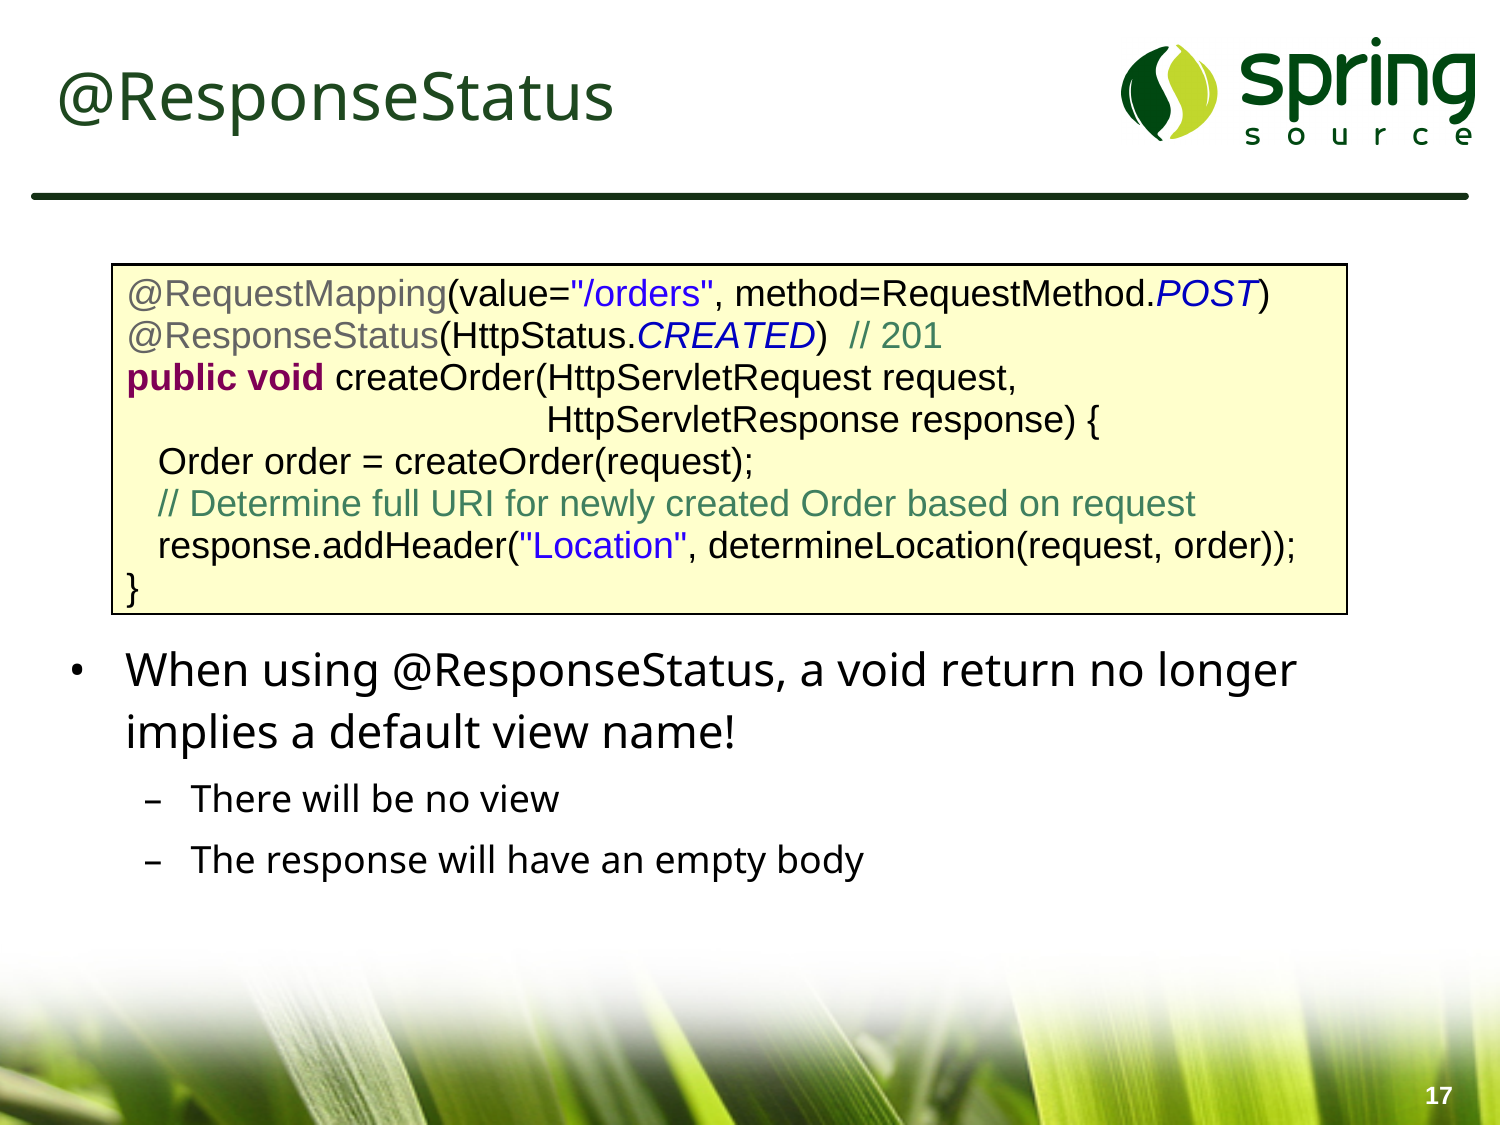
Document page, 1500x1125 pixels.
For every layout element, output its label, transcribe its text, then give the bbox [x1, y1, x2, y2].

text_box @RequestMapping(value="/orders", method=RequestMethod.POST) @ResponseStatus(HttpStatus.CREATED) // 201 public void createOrder(HttpServletRequest request, HttpServletResponse response) { Order order = createOrder(request); // Determine full URI for newly created Order based on request response.addHeader("Location", determineLocation(request, order)); } [111, 264, 1348, 614]
list When using @ResponseStatus, a void return no longer implies a default view name! There will be no view The response will have an empty body [68, 636, 1458, 1029]
picture [0, 944, 1500, 1125]
picture [1121, 37, 1475, 145]
title @ResponseStatus [56, 14, 1089, 175]
